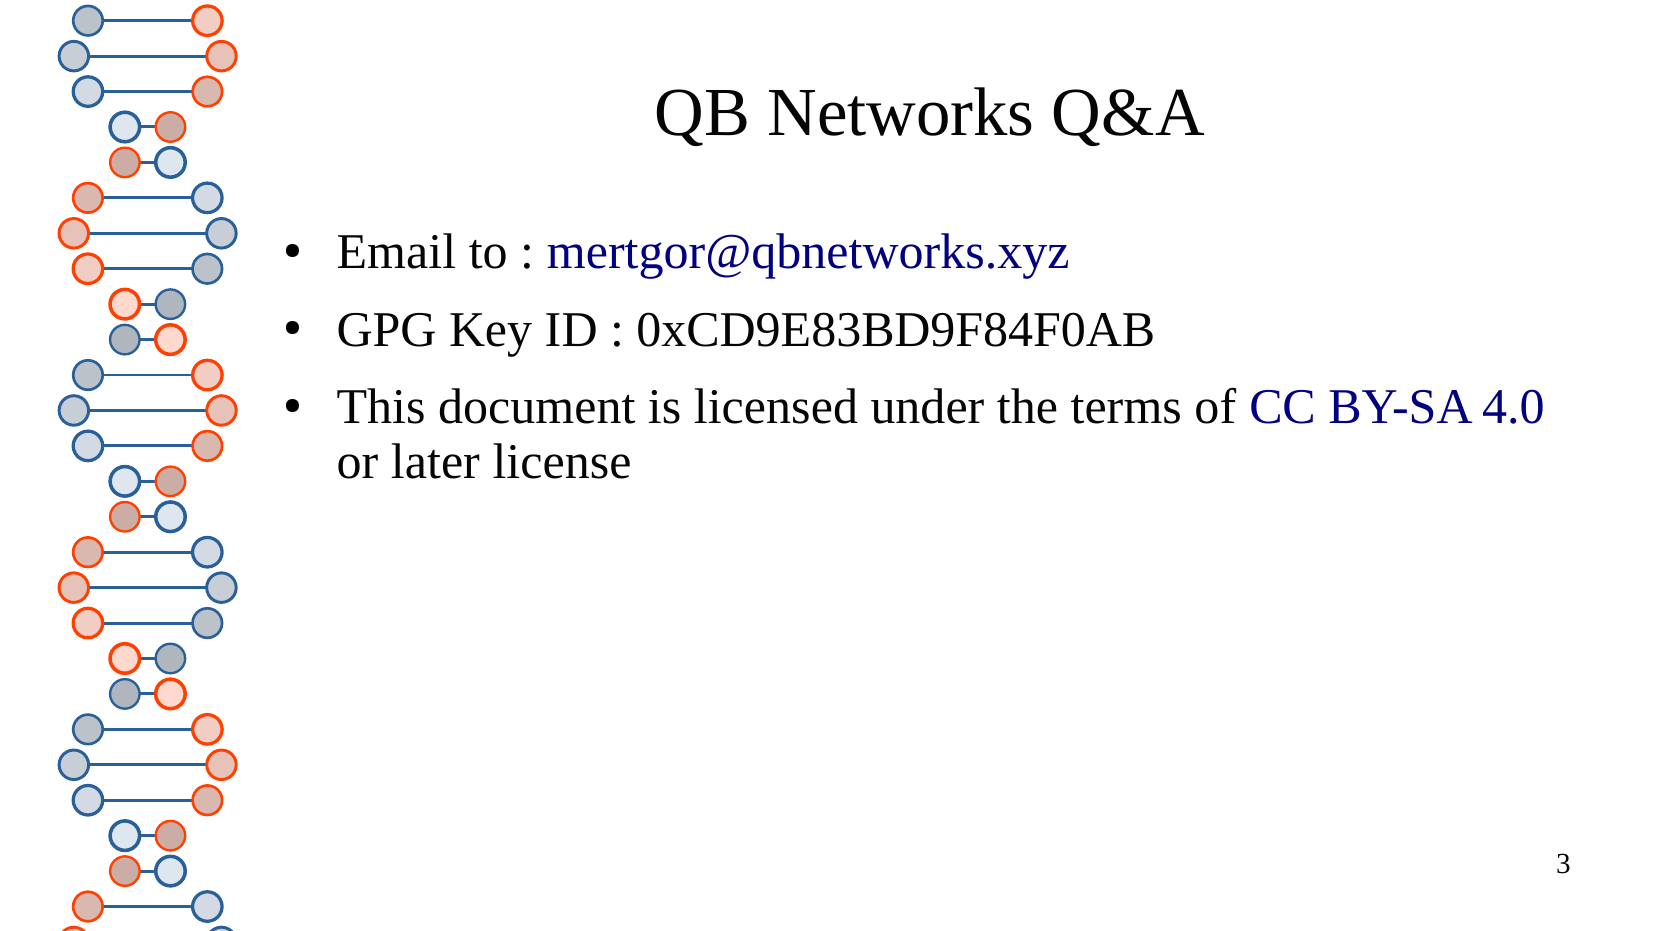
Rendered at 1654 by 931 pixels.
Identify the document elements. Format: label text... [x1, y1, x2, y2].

list Email to : mertgor@qbnetworks.xyz GPG Key ID : 0xCD9E83BD9F84F0AB This document is licensed under the terms of CC BY-SA 4.0 or later license [265, 224, 1595, 764]
title QB Networks Q&A [265, 35, 1595, 189]
